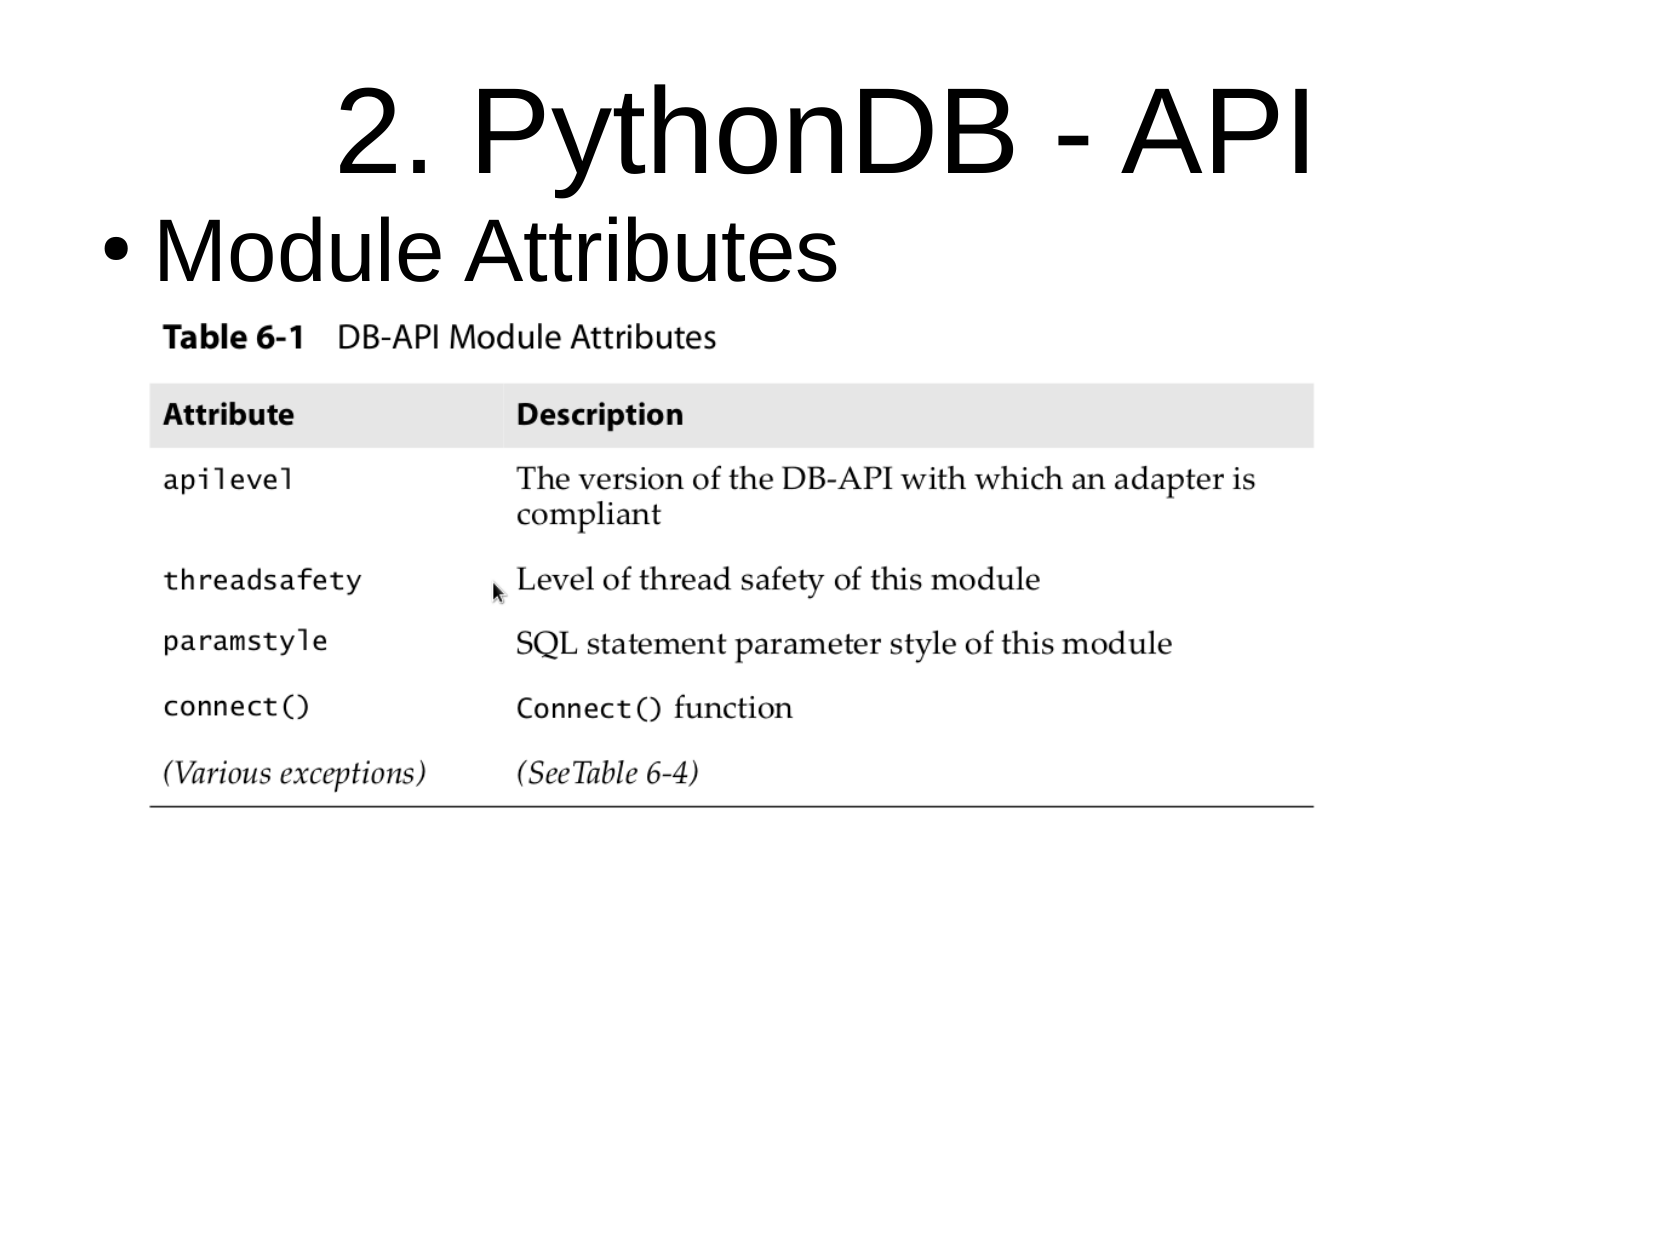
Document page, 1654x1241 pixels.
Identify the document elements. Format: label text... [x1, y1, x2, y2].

picture [129, 307, 1335, 839]
title 2. PythonDB - API [82, 62, 1571, 200]
list Module Attributes [82, 200, 1607, 1193]
